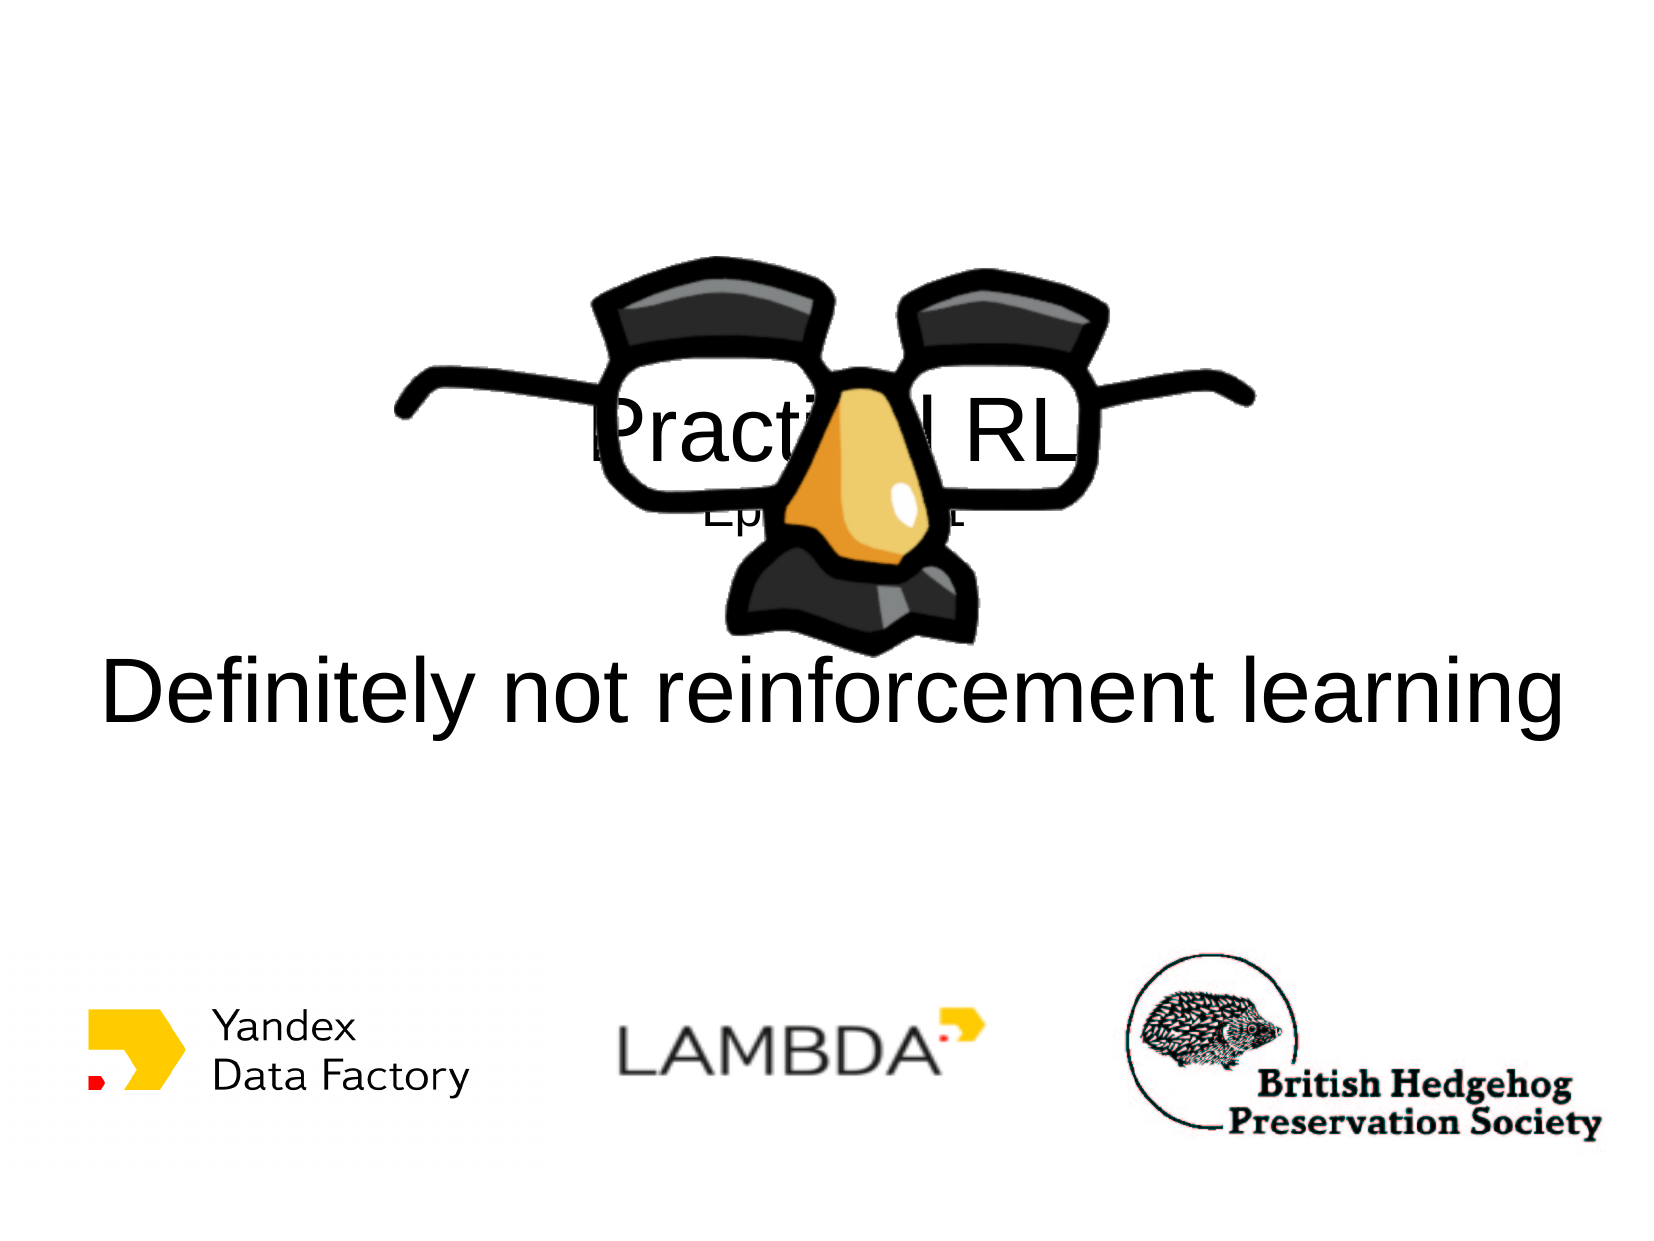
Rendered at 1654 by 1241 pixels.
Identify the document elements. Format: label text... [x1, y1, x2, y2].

picture [394, 256, 1257, 658]
picture [584, 872, 1005, 1212]
picture [0, 929, 555, 1170]
picture [1049, 869, 1654, 1241]
title Practical RL Episode t+1 Definitely not reinforcement learning [90, 377, 1579, 743]
